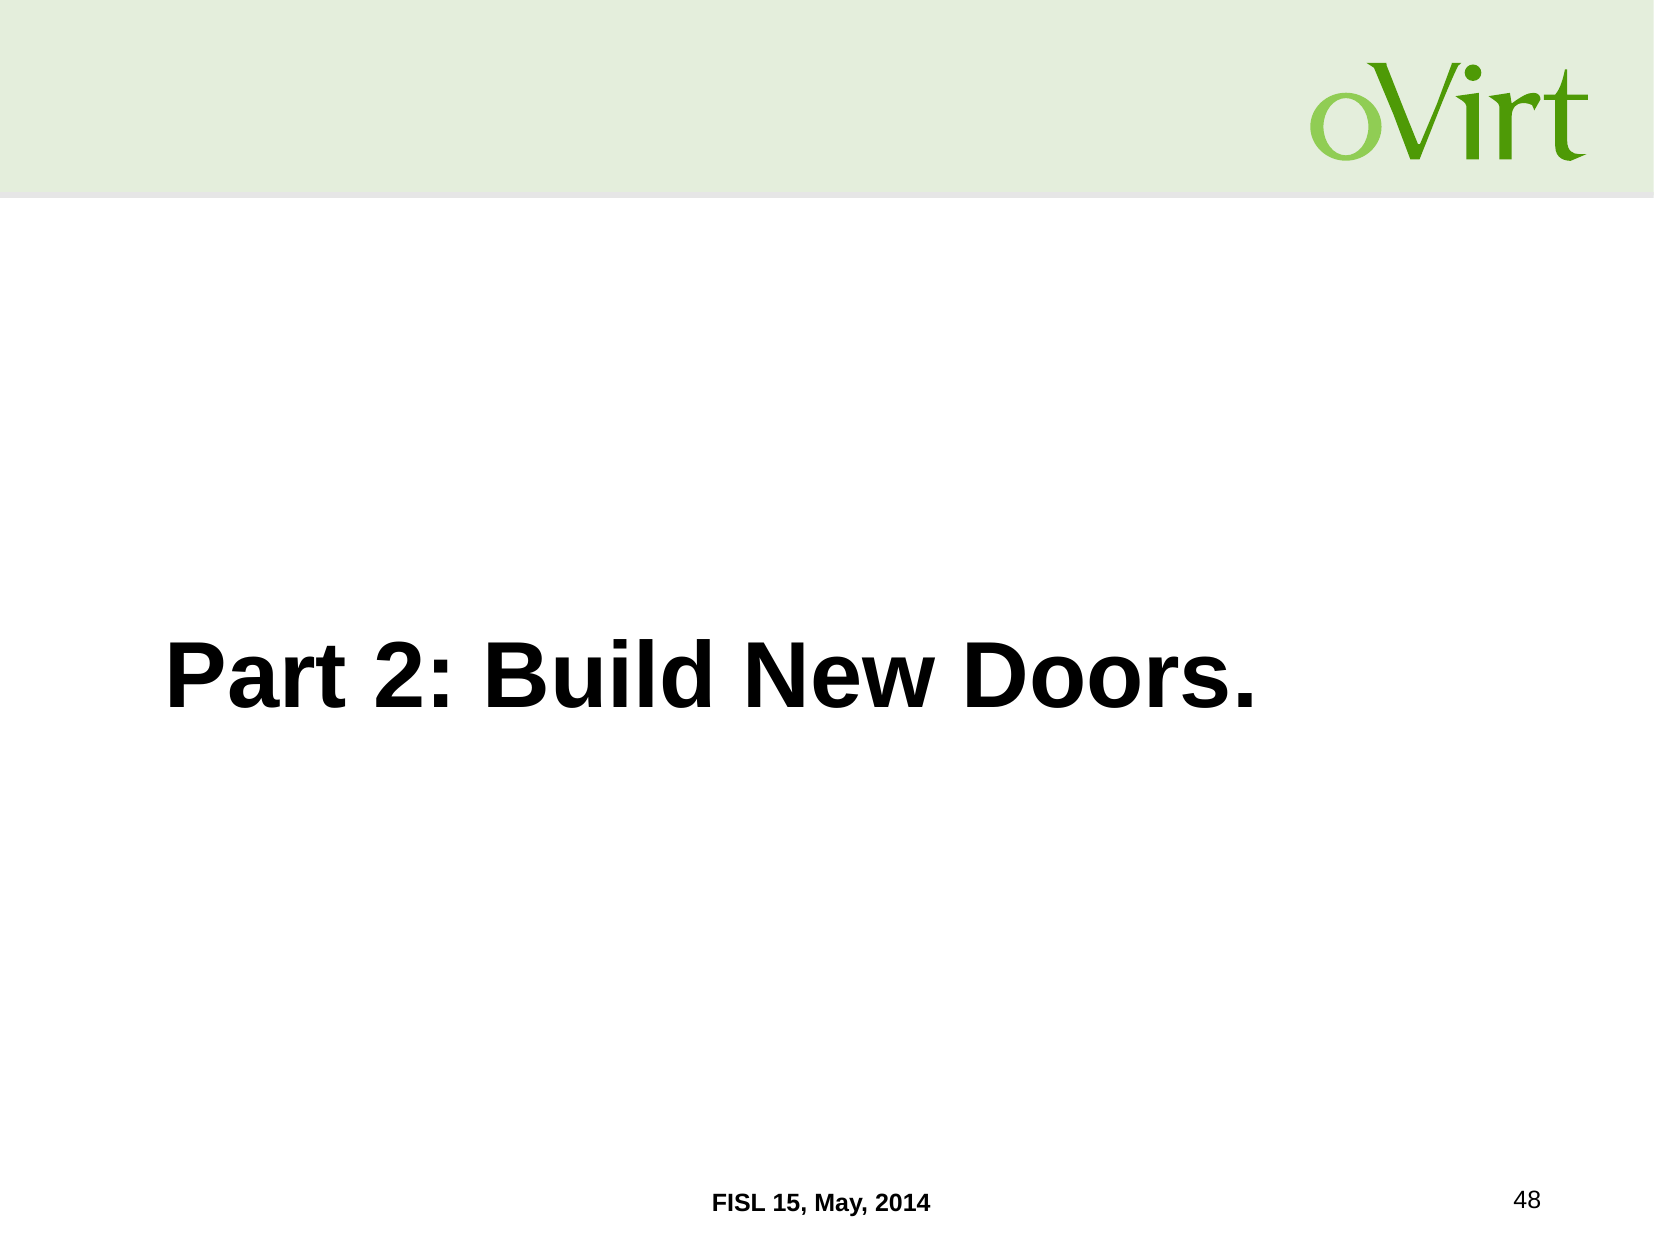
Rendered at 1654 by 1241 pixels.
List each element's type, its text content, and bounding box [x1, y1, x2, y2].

text_box Part 2: Build New Doors. [150, 615, 1654, 750]
